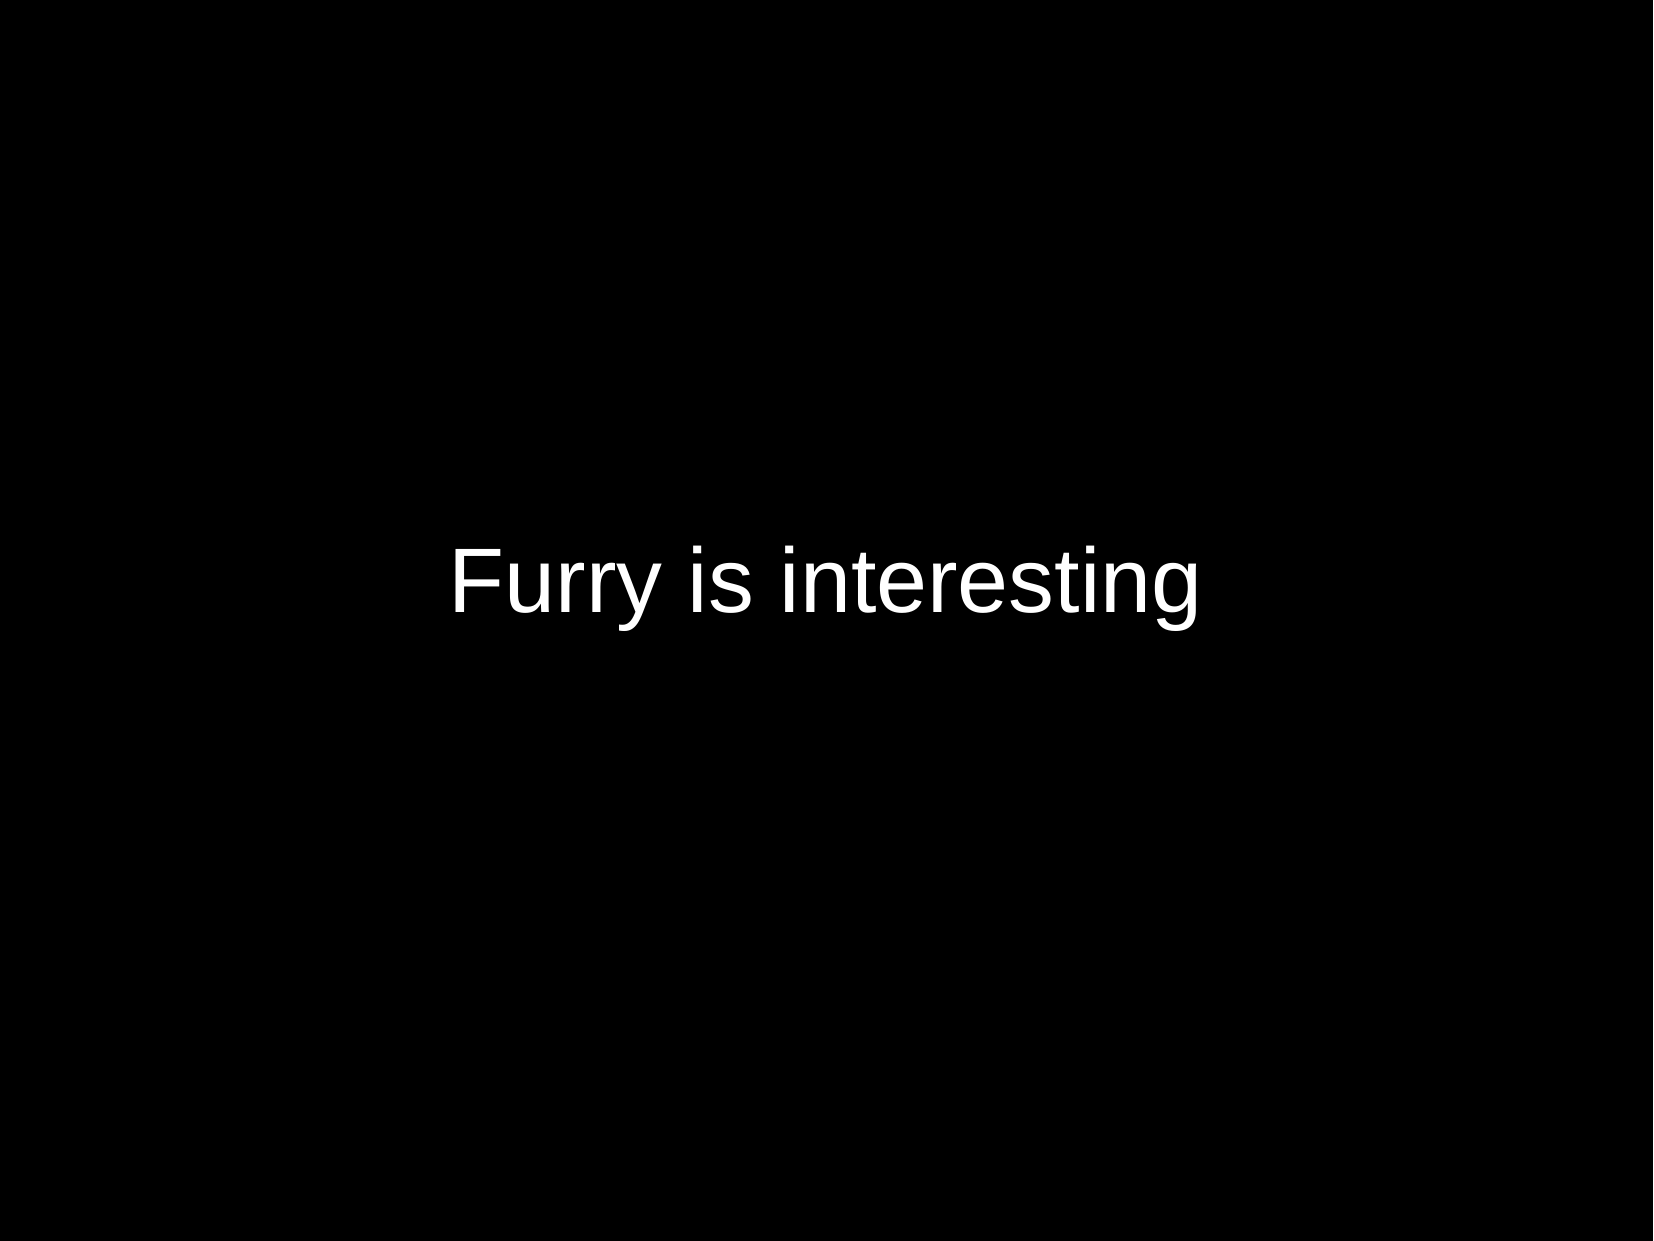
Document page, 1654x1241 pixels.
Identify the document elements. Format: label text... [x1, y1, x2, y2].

title Furry is interesting [82, 476, 1571, 684]
